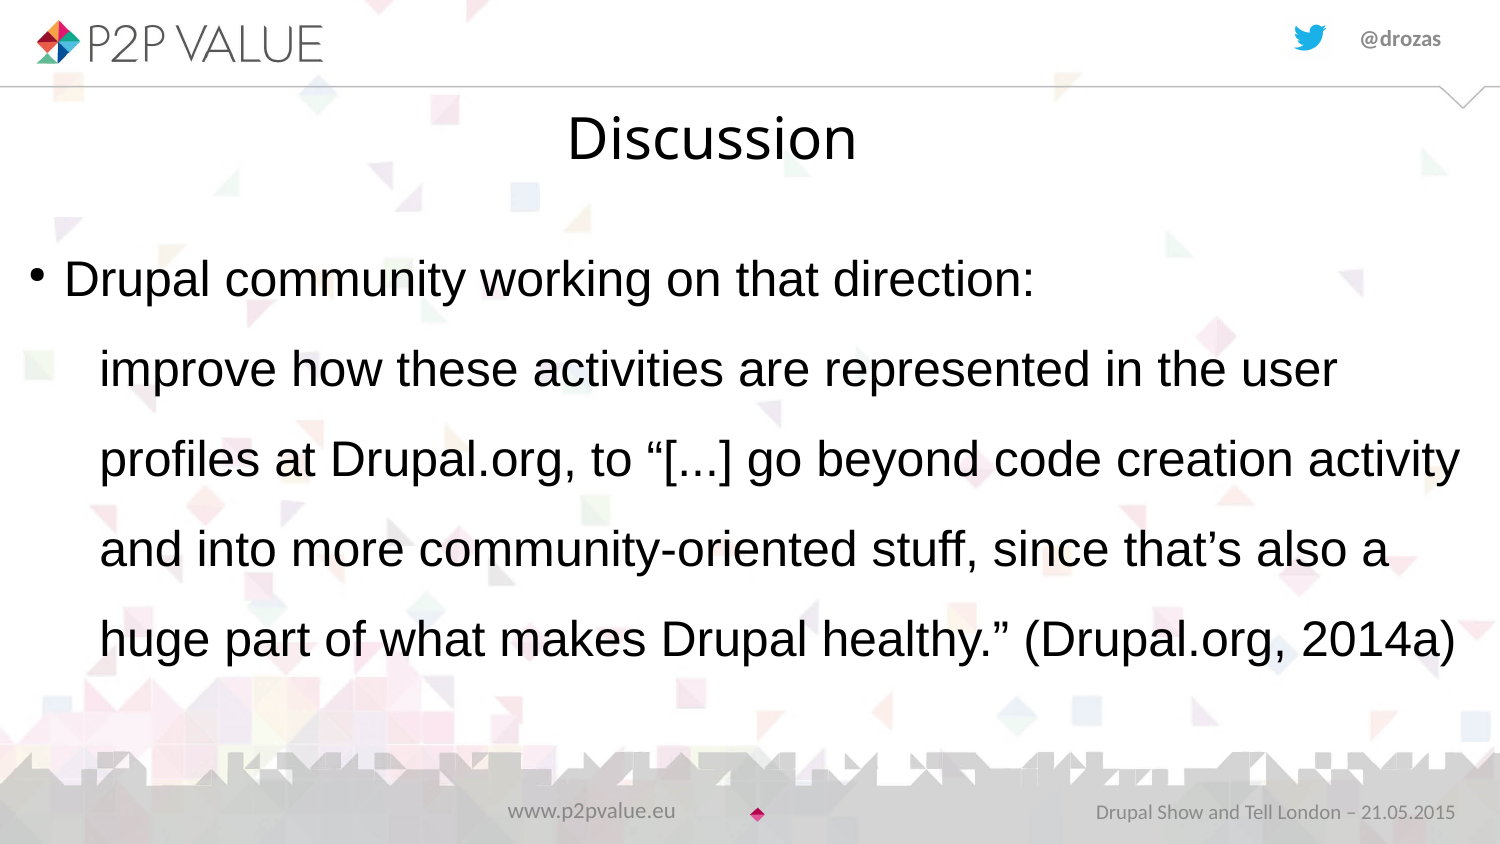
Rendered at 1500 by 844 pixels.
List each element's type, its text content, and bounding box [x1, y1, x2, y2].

title Discussion [60, 92, 1366, 181]
subtitle Drupal community working on that direction: improve how these activities are represented in the user profiles at Drupal.org, to “[...] go beyond code creation activity and into more community-oriented stuff, since that’s also a huge part of what makes Drupal healthy.” (Drupal.org, 2014a) [15, 210, 1496, 766]
text_box www.p2pvalue.eu [501, 789, 720, 829]
picture [0, 0, 1500, 844]
text_box Drupal Show and Tell London – 21.05.2015 [777, 788, 1470, 834]
text_box @drozas [1333, 15, 1455, 60]
